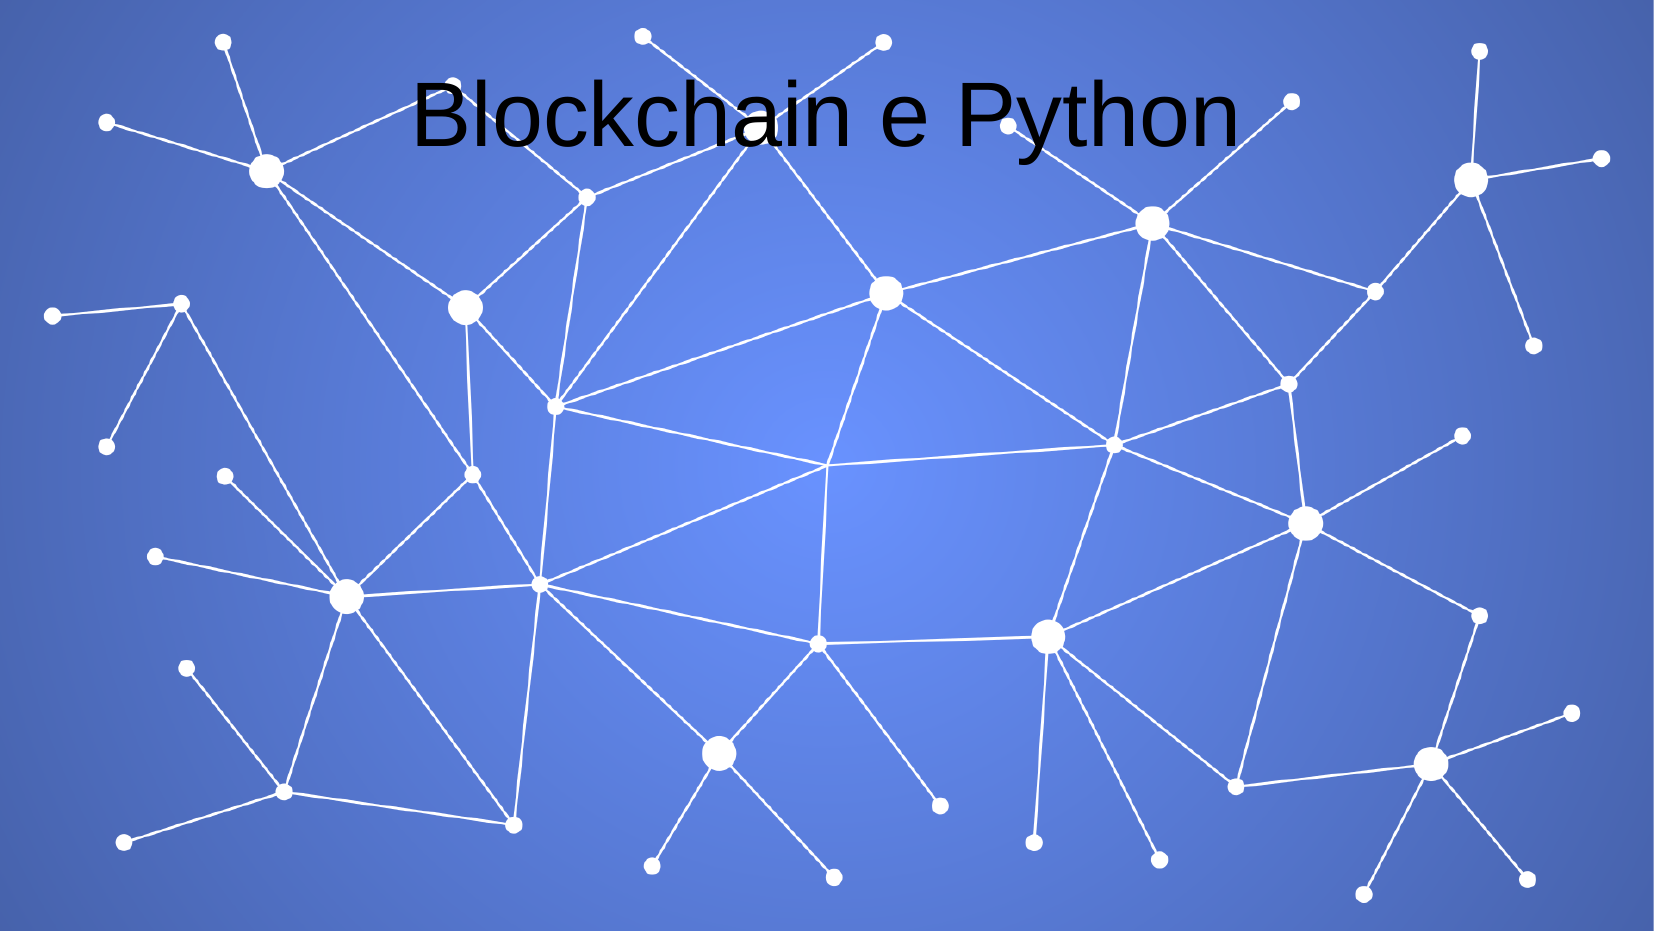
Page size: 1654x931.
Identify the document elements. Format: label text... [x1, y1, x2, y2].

picture [0, 0, 1654, 931]
title Blockchain e Python [82, 37, 1571, 193]
